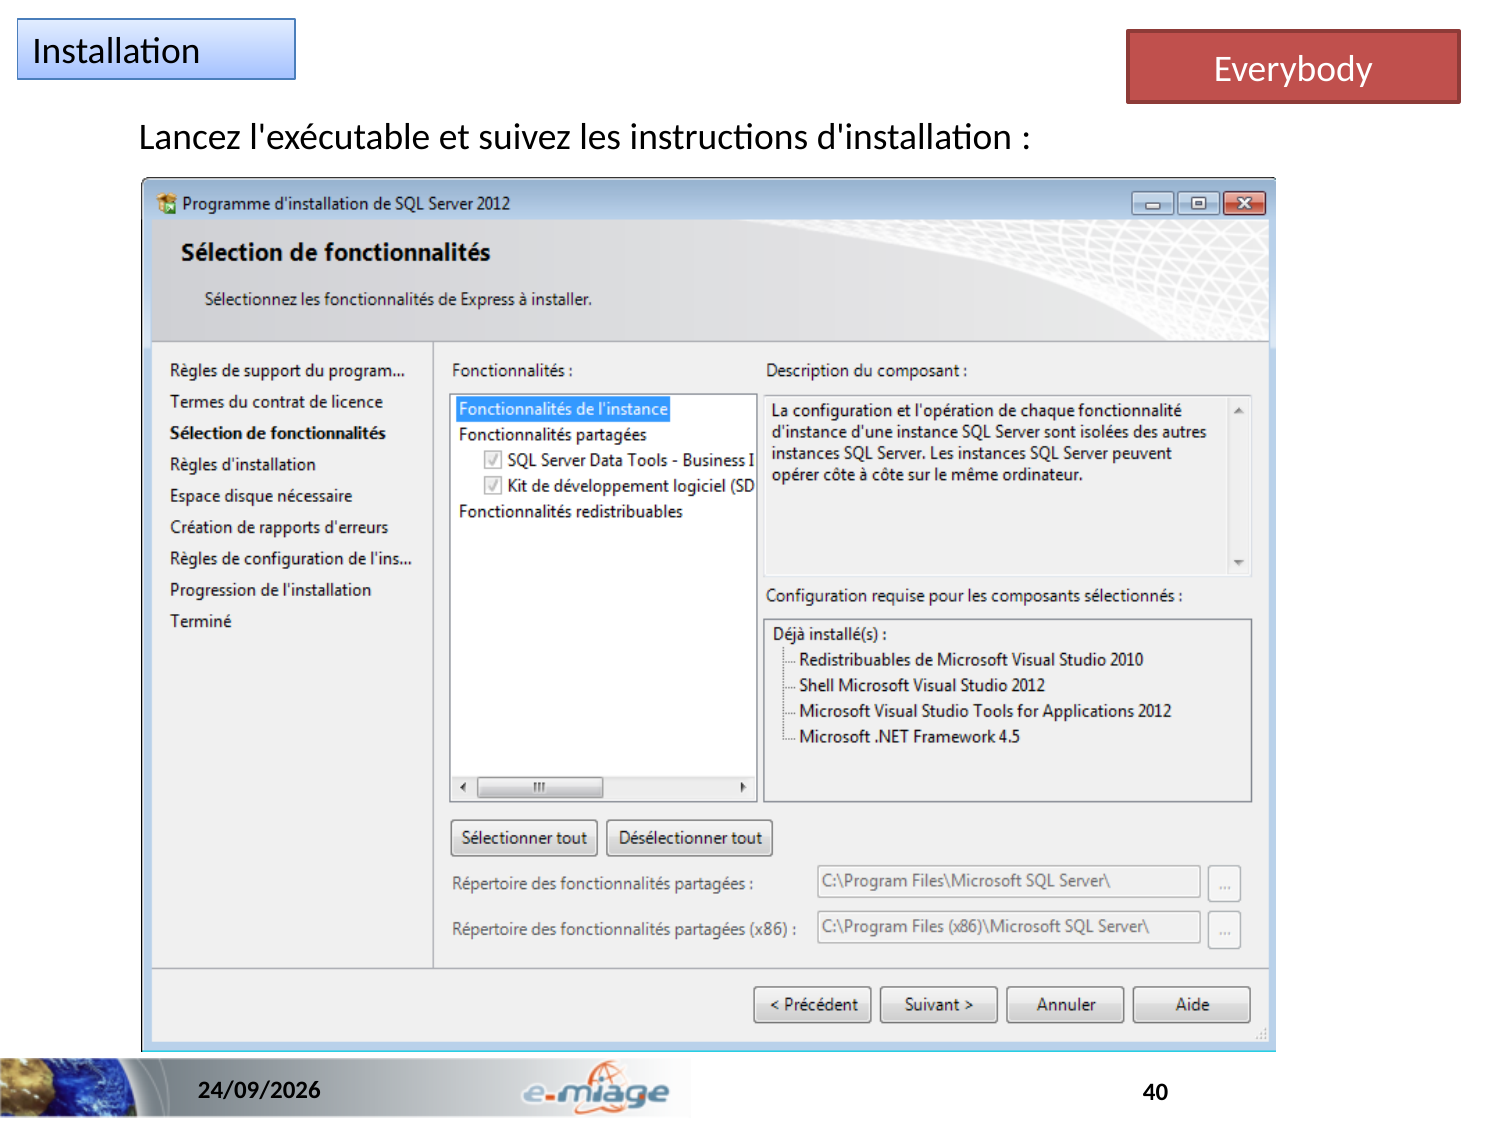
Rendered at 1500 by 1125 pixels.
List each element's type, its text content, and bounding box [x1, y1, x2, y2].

picture [141, 177, 1276, 1052]
text_box Lancez l'exécutable et suivez les instructions d'installation : [123, 104, 1137, 165]
text_box Everybody [1128, 30, 1459, 102]
picture [0, 1058, 691, 1118]
text_box Installation [17, 19, 296, 79]
